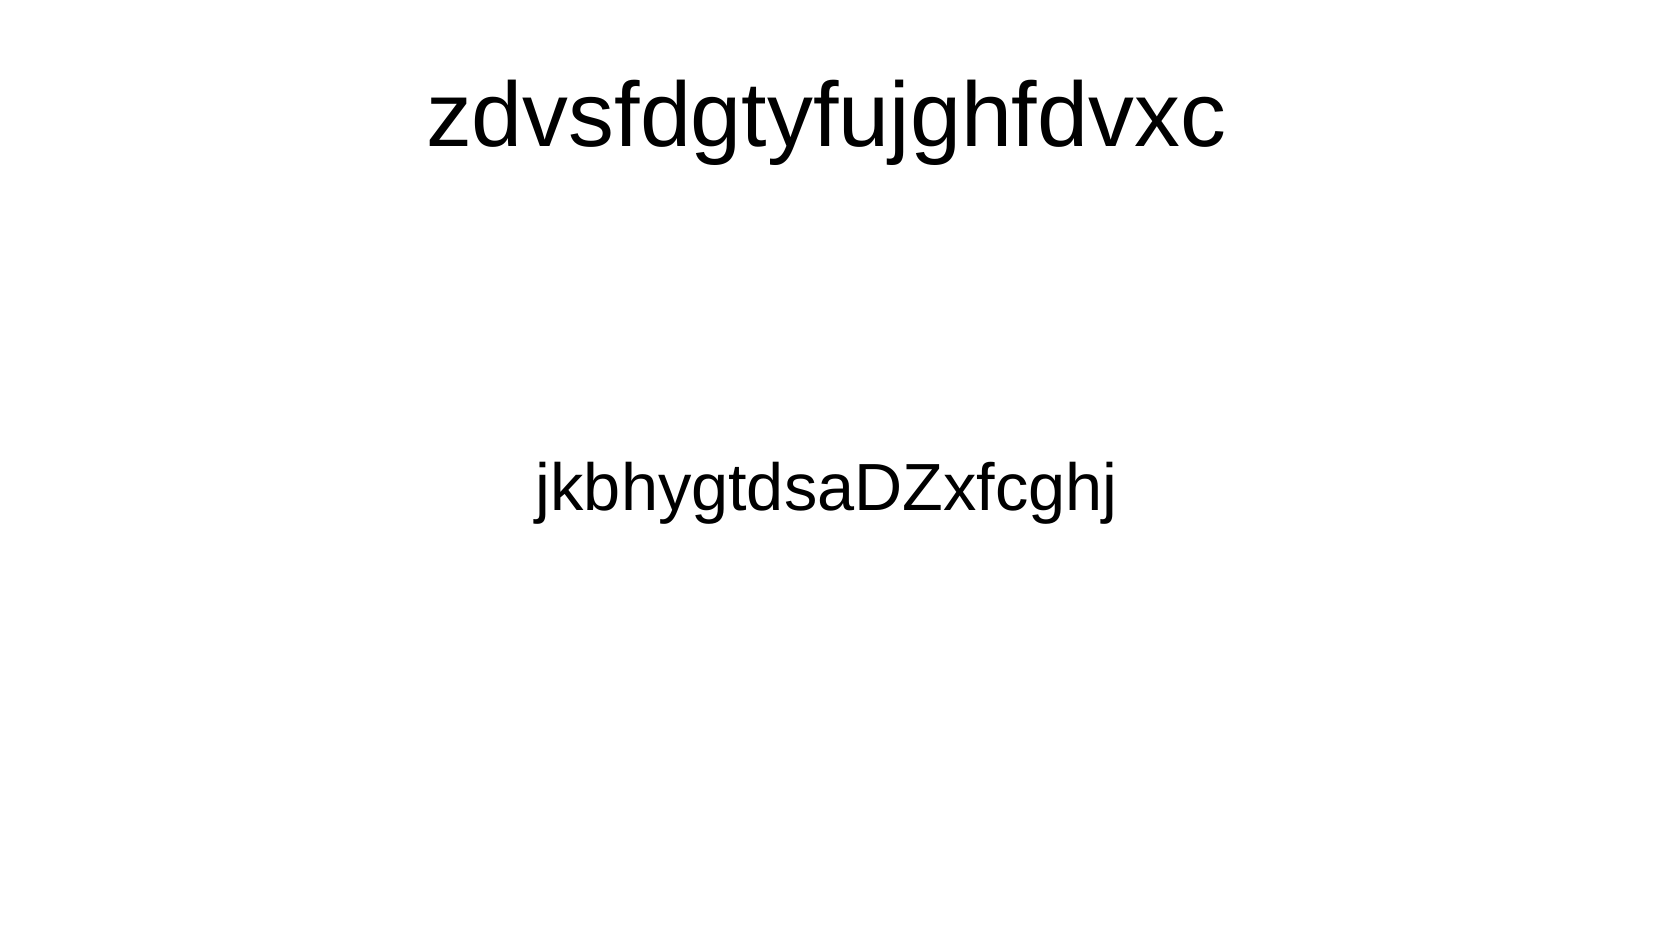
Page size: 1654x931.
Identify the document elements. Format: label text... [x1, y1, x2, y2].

title zdvsfdgtyfujghfdvxc [82, 37, 1571, 193]
subtitle jkbhygtdsaDZxfcghj [82, 217, 1571, 758]
